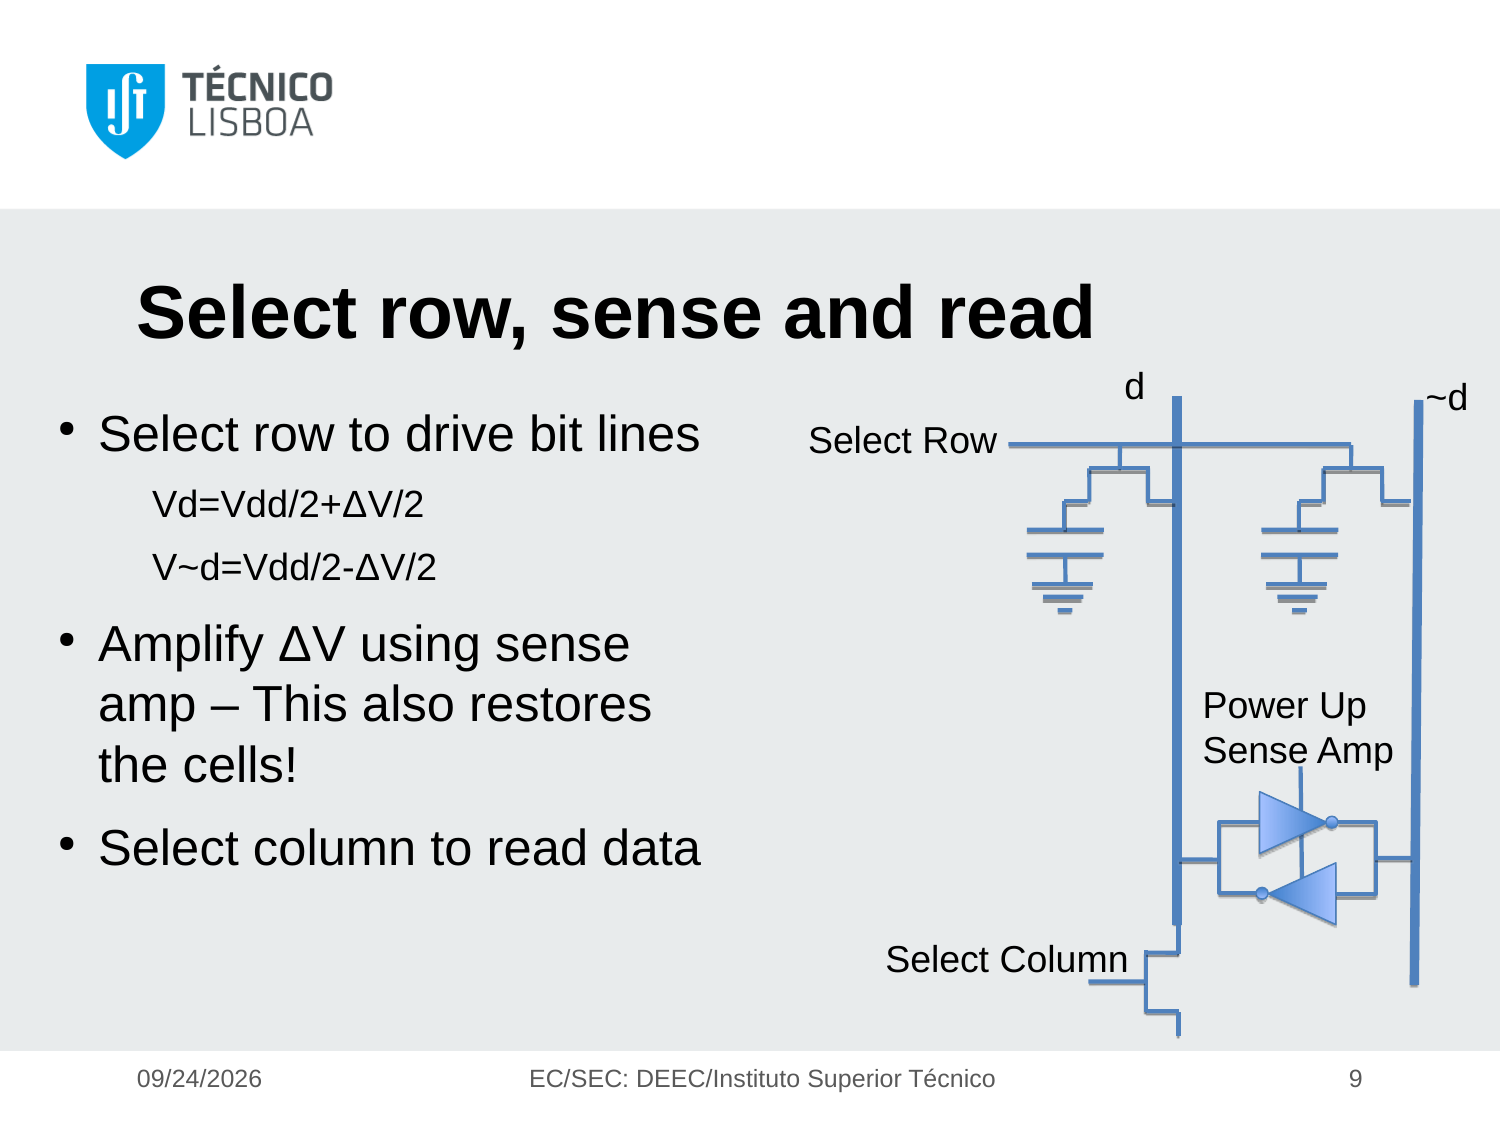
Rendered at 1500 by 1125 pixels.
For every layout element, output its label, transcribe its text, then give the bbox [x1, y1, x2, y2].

slide_number 12/03/2020 [121, 1052, 425, 1103]
slide_number <number> [1077, 1052, 1378, 1103]
text_box d [1109, 354, 1161, 415]
text_box Select Column [870, 927, 1144, 988]
text_box Power Up Sense Amp [1187, 673, 1409, 779]
text_box [1259, 791, 1338, 854]
text_box [1256, 862, 1336, 925]
text_box Select Row [793, 408, 1013, 469]
picture [0, 0, 1500, 1125]
text_box ~d [1410, 365, 1484, 426]
footer EC/SEC: DEEC/Instituto Superior Técnico [512, 1052, 1021, 1103]
title Select row, sense and read [121, 237, 1378, 381]
list Select row to drive bit lines Vd=Vdd/2+ΔV/2 V~d=Vdd/2-ΔV/2 Amplify ΔV using sense amp – This also restores the cells! Select column to read data [44, 400, 706, 1005]
